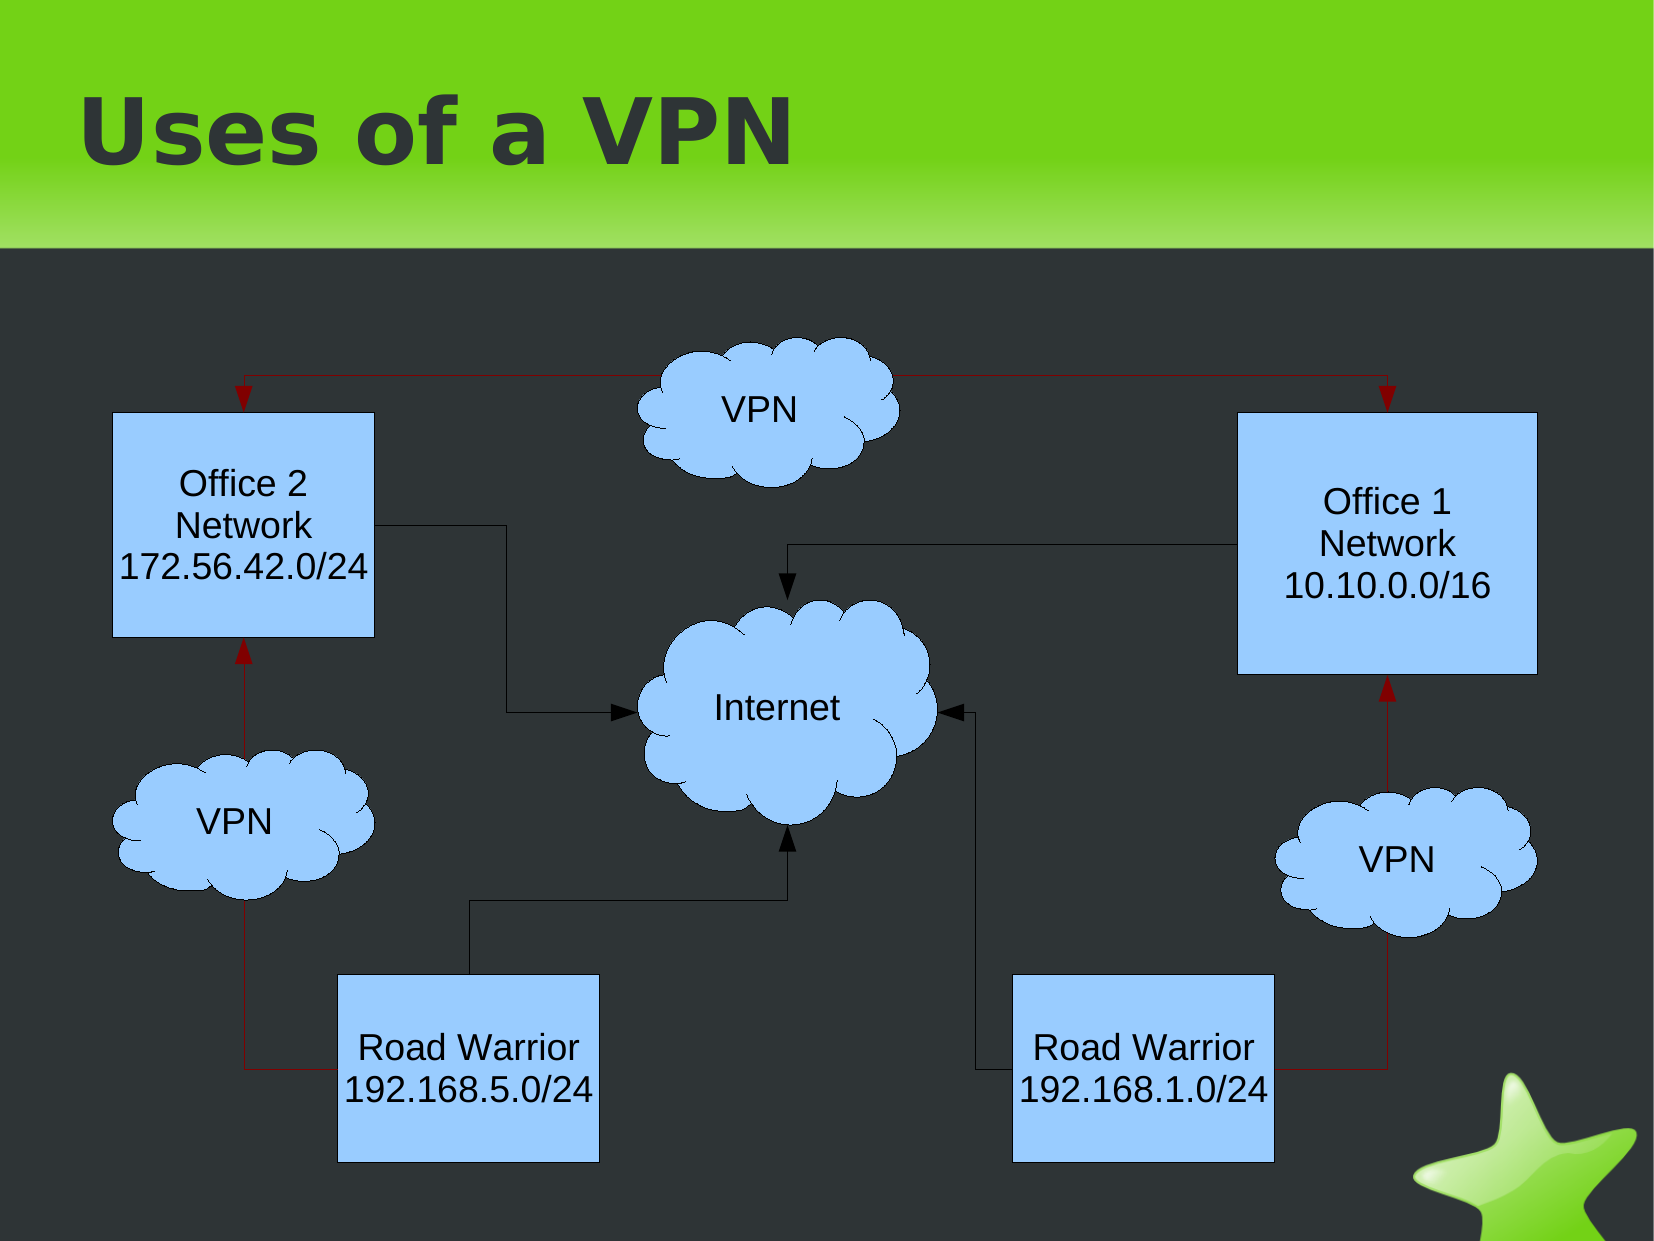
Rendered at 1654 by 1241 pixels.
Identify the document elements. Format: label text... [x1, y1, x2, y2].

text_box Office 2 Network 172.56.42.0/24 [112, 412, 375, 638]
text_box VPN [637, 337, 901, 488]
text_box Road Warrior 192.168.5.0/24 [337, 974, 600, 1163]
picture [0, 0, 1654, 1241]
text_box VPN [1274, 787, 1538, 938]
title Uses of a VPN [76, 36, 1565, 229]
text_box Internet [637, 600, 938, 826]
text_box Office 1 Network 10.10.0.0/16 [1237, 412, 1538, 675]
text_box Road Warrior 192.168.1.0/24 [1012, 974, 1275, 1163]
text_box VPN [112, 750, 376, 901]
